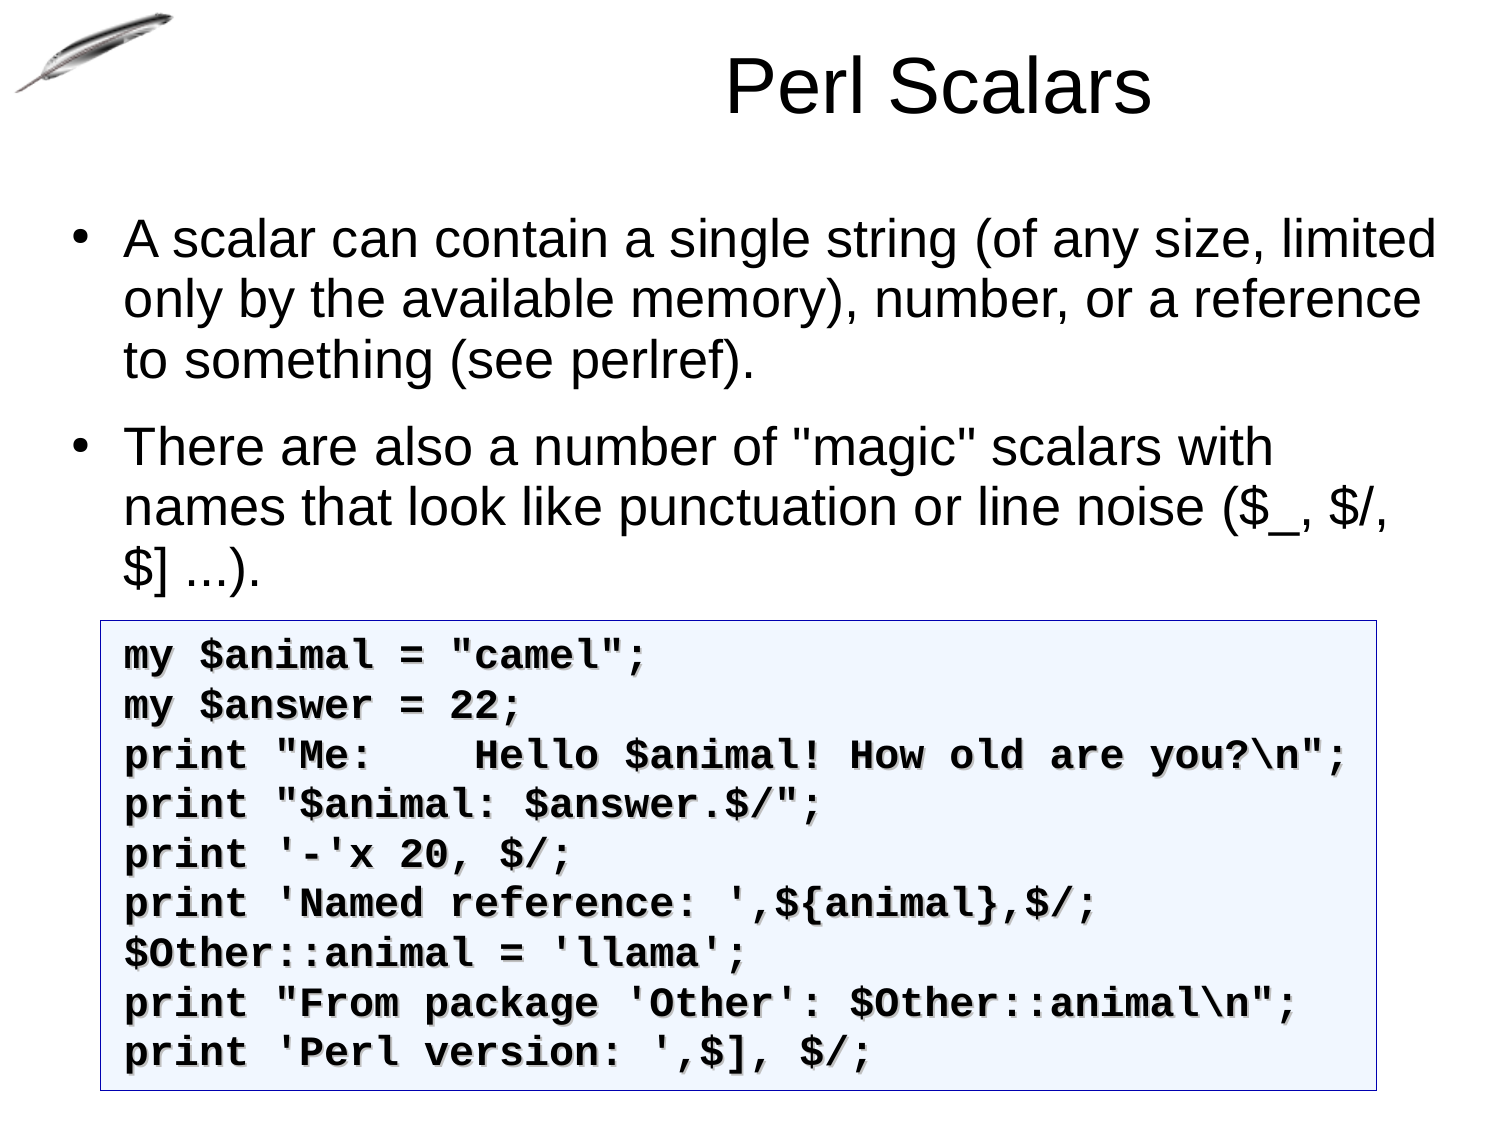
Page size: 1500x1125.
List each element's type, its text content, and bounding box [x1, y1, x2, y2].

list A scalar can contain a single string (of any size, limited only by the available memory), number, or a reference to something (see perlref). There are also a number of "magic" scalars with names that look like punctuation or line noise ($_, $/, $] ...). [53, 207, 1447, 1084]
title Perl Scalars [419, 0, 1459, 176]
picture [11, 11, 179, 95]
text_box my $animal = "camel"; my $answer = 22; print "Me: Hello $animal! How old are you?\n"; print "$animal: $answer.$/"; print '-'x 20, $/; print 'Named reference: ',${animal},$/; $Other::animal = 'llama'; print "From package 'Other': $Other::animal\n"; print 'Perl version: ',$], $/; [100, 620, 1377, 1091]
